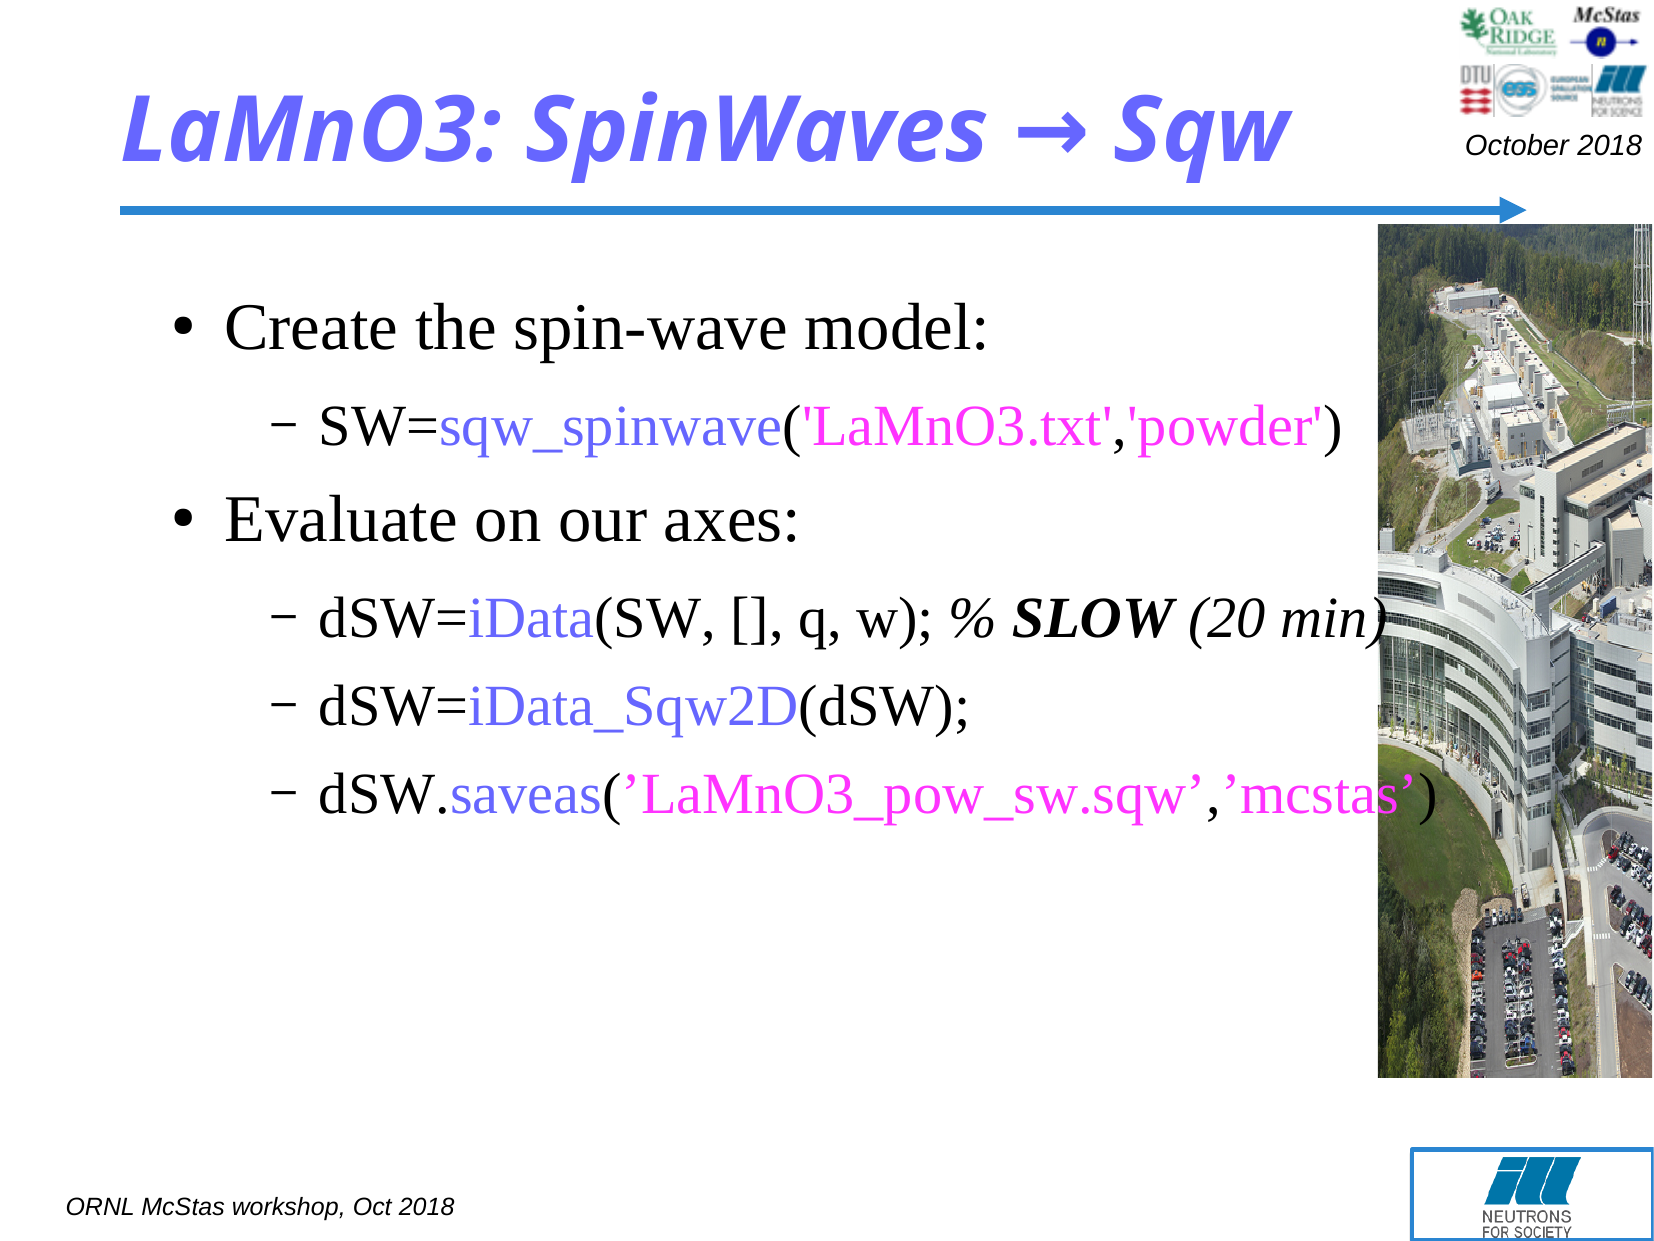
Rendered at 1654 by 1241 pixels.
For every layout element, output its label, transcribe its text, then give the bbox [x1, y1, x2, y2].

picture [1458, 6, 1650, 59]
picture [1377, 224, 1653, 1078]
picture [1479, 1153, 1583, 1241]
list Create the spin-wave model: SW=sqw_spinwave('LaMnO3.txt','powder') Evaluate on our axes: dSW=iData(SW, [], q, w); % SLOW (20 min) dSW=iData_Sqw2D(dSW); dSW.saveas(’LaMnO3_pow_sw.sqw’,’mcstas’) [82, 290, 1571, 1010]
picture [1459, 64, 1649, 117]
title LaMnO3: SpinWaves → Sqw [82, 49, 1328, 203]
